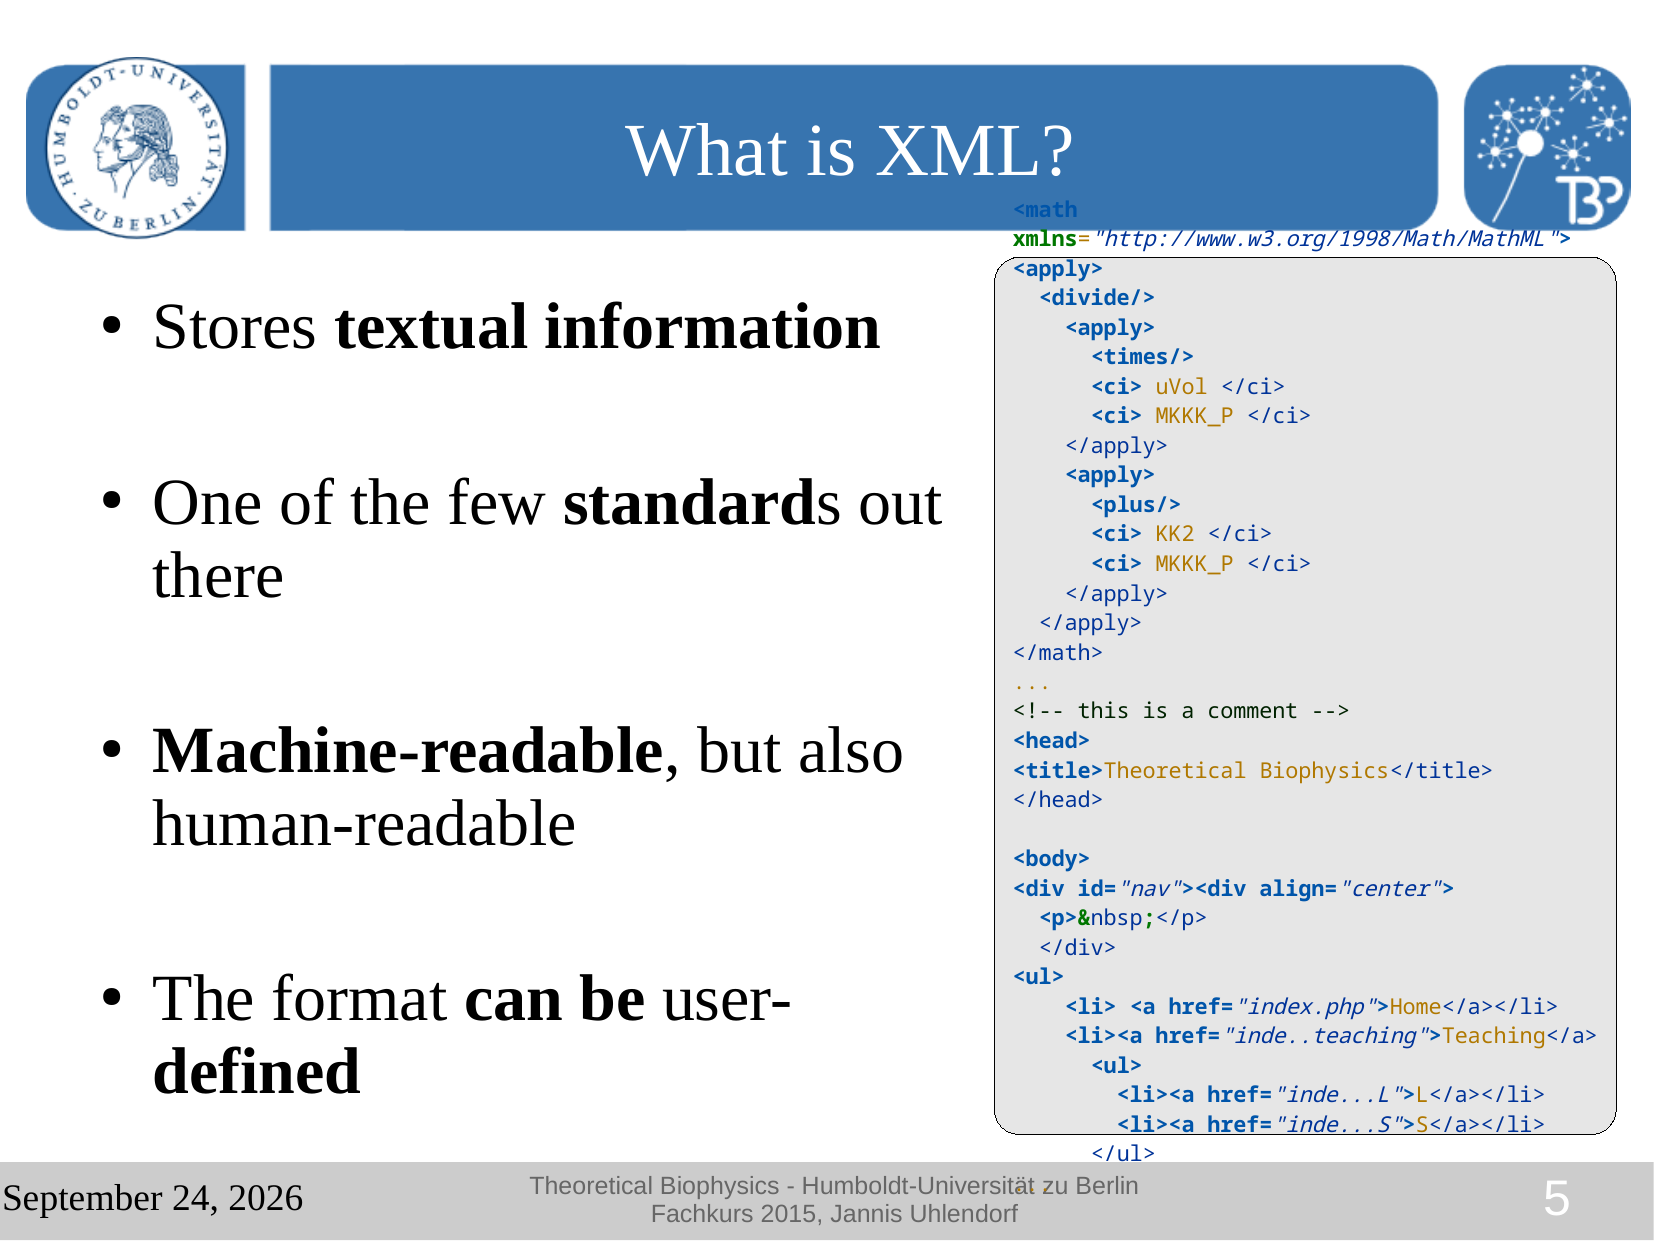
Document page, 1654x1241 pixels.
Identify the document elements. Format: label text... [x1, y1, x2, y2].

picture [1315, 236, 1322, 245]
picture [26, 57, 1631, 248]
list Stores textual information One of the few standards out there Machine-readable, but also human-readable The format can be user-defined [82, 290, 984, 1109]
text_box <math xmlns="http://www.w3.org/1998/Math/MathML"> <apply> <divide/> <apply> <times/> <ci> uVol </ci> <ci> MKKK_P </ci> </apply> <apply> <plus/> <ci> KK2 </ci> <ci> MKKK_P </ci> </apply> </apply> </math> ... <!-- this is a comment --> <head> <title>Theoretical Biophysics</title> </head> <body> <div id="nav"><div align="center"> <p>&nbsp;</p> </div> <ul> <li> <a href="index.php">Home</a></li> <li><a href="inde..teaching">Teaching</a> <ul> <li><a href="inde...L">L</a></li> <li><a href="inde...S">S</a></li> </ul> ... [994, 257, 1617, 1135]
title What is XML? [266, 74, 1434, 227]
